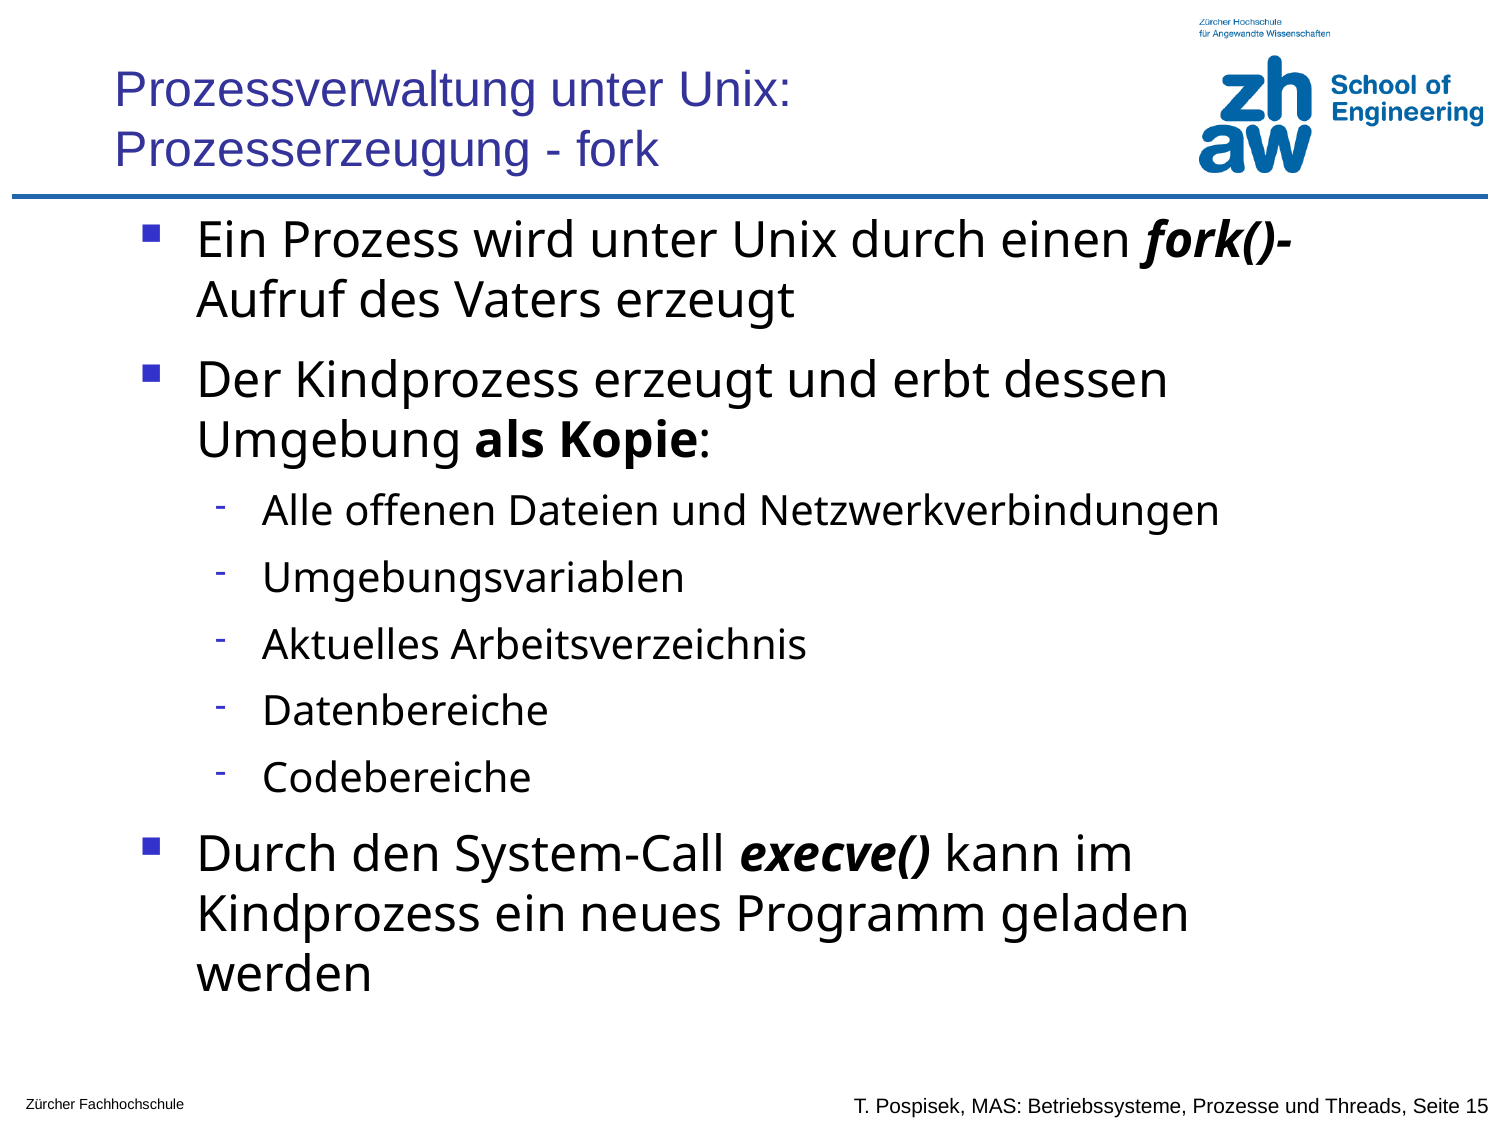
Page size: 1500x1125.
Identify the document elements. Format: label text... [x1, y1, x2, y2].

title Prozessverwaltung unter Unix: Prozesserzeugung - fork [99, 71, 1379, 185]
list Ein Prozess wird unter Unix durch einen fork()-Aufruf des Vaters erzeugt Der Kindprozess erzeugt und erbt dessen Umgebung als Kopie: Alle offenen Dateien und Netzwerkverbindungen Umgebungsvariablen Aktuelles Arbeitsverzeichnis Datenbereiche Codebereiche Durch den System-Call execve() kann im Kindprozess ein neues Programm geladen werden [125, 200, 1338, 1000]
picture [1199, 19, 1483, 173]
